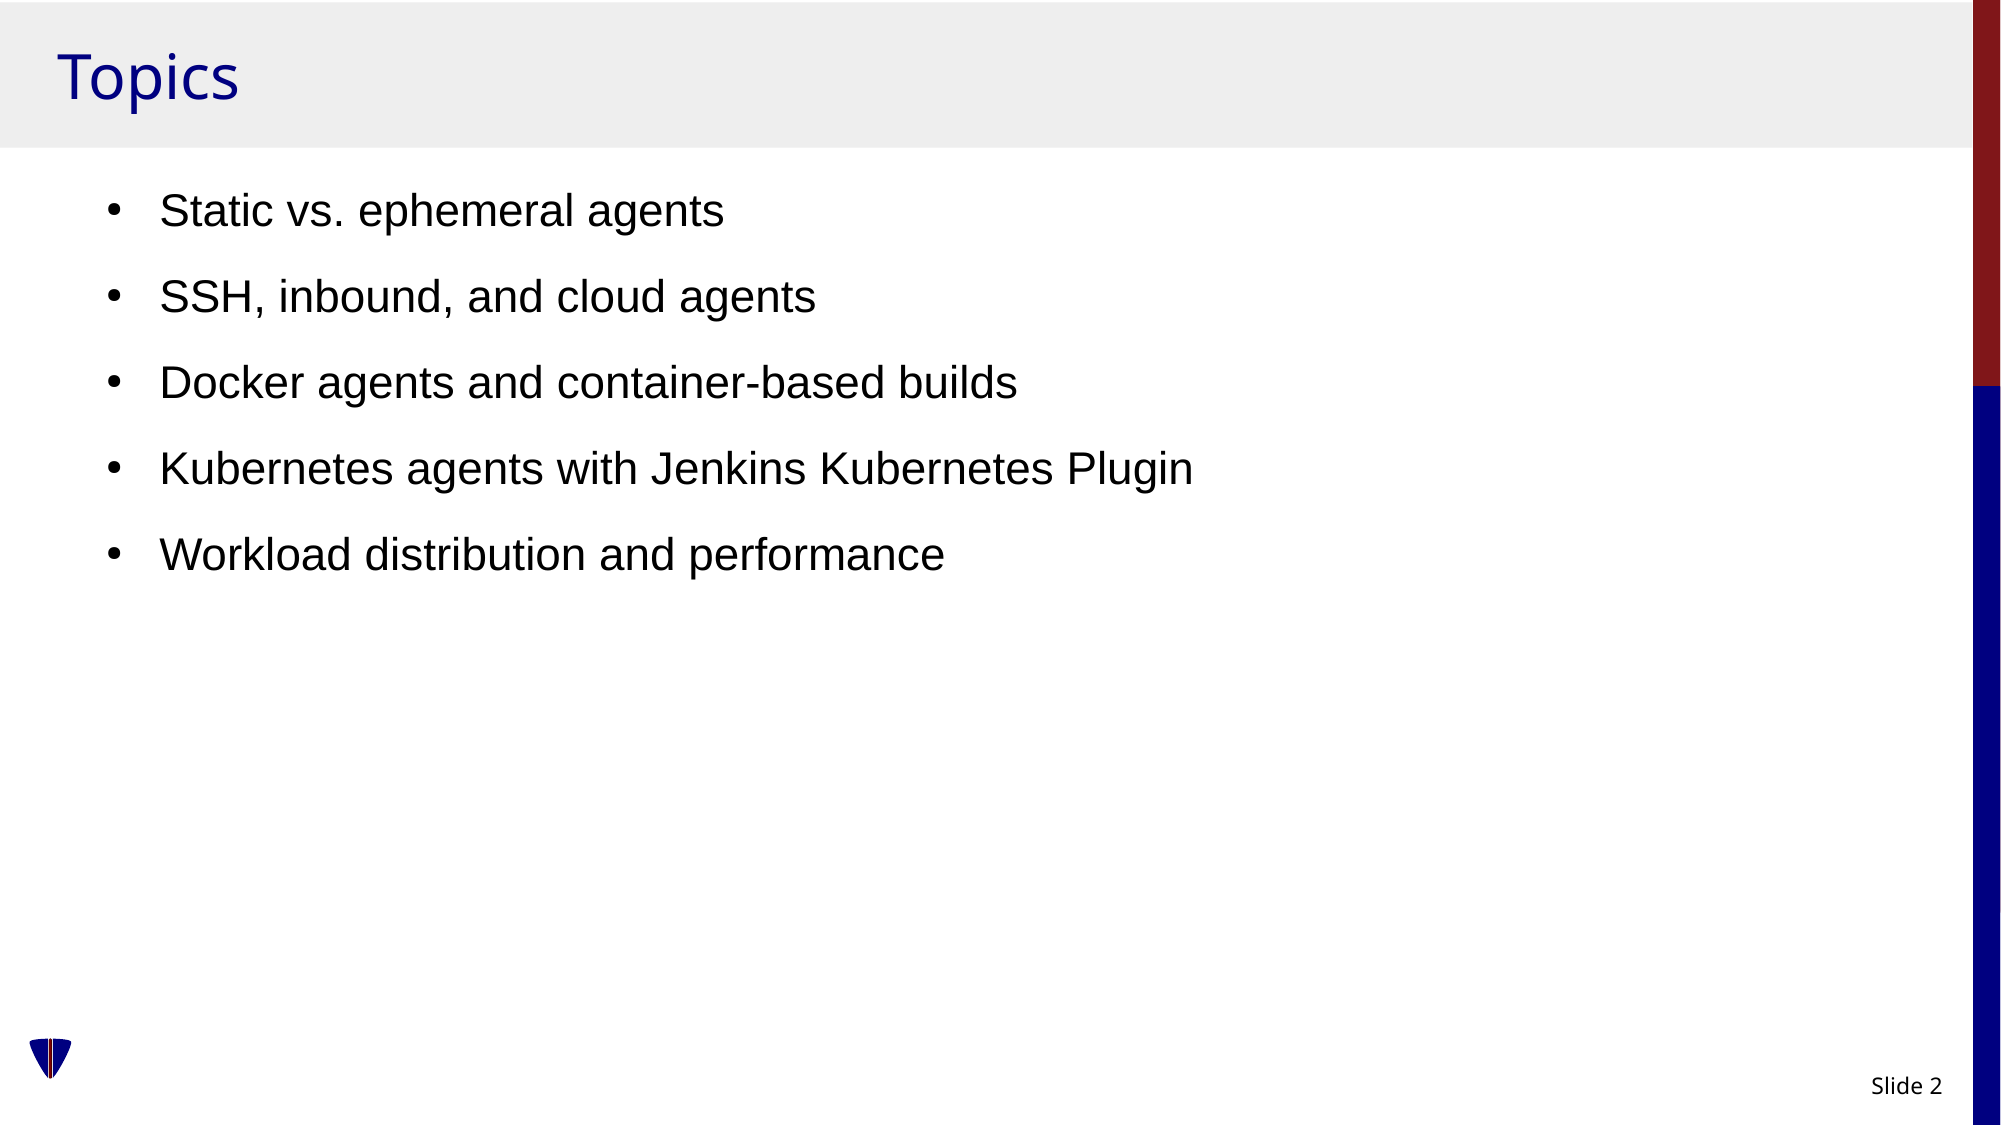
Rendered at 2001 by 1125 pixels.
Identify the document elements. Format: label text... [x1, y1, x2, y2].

title Topics [0, 2, 1973, 148]
list Static vs. ephemeral agents SSH, inbound, and cloud agents Docker agents and container-based builds Kubernetes agents with Jenkins Kubernetes Plugin Workload distribution and performance [88, 177, 1873, 1034]
